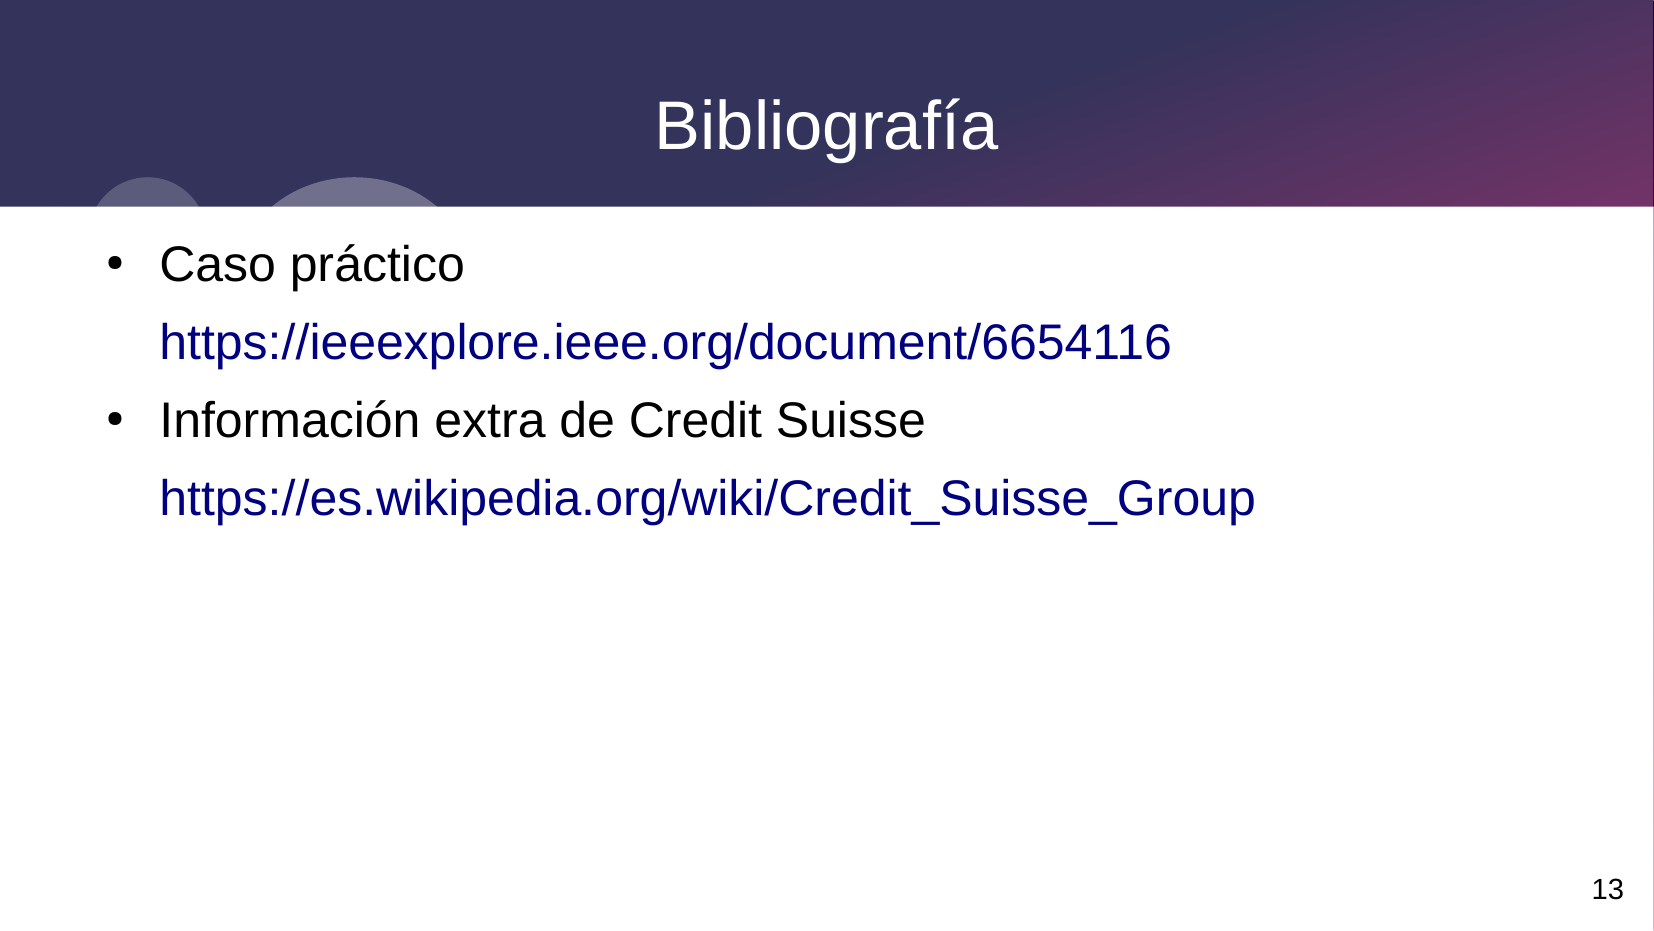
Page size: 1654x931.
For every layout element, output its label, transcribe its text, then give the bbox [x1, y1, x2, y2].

title Bibliografía [88, 44, 1565, 207]
list Caso práctico https://ieeexplore.ieee.org/document/6654116 Información extra de Credit Suisse https://es.wikipedia.org/wiki/Credit_Suisse_Group [88, 236, 1565, 827]
